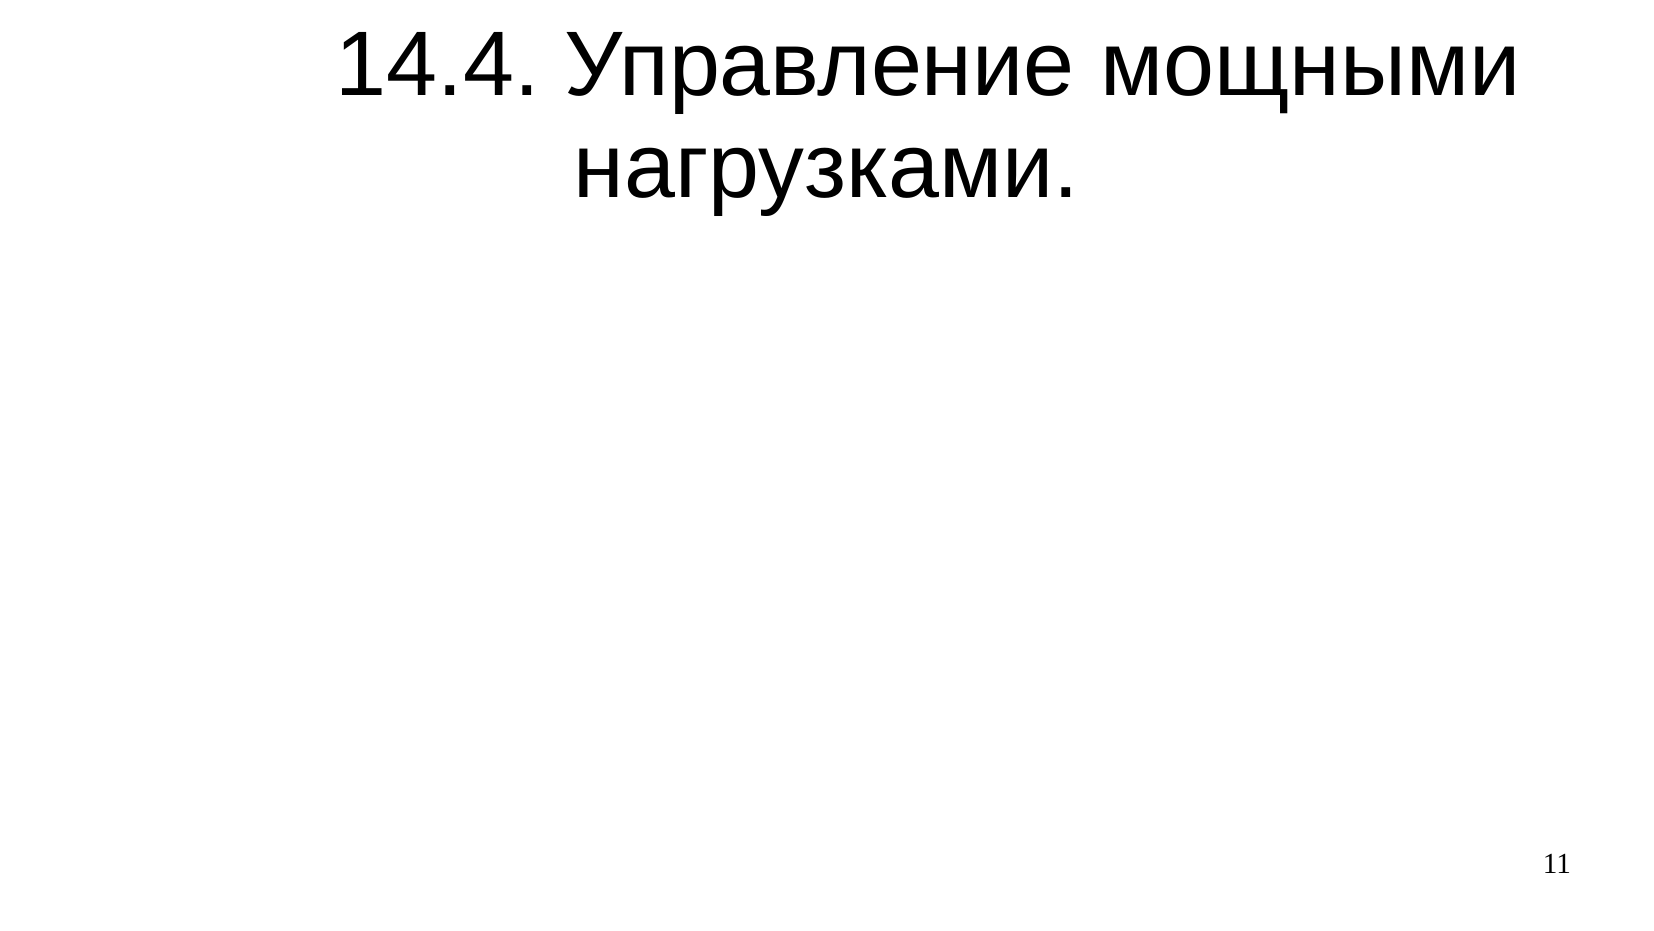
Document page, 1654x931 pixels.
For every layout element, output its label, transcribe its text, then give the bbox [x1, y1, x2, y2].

title 14.4. Управление мощными нагрузками. [82, 12, 1571, 218]
